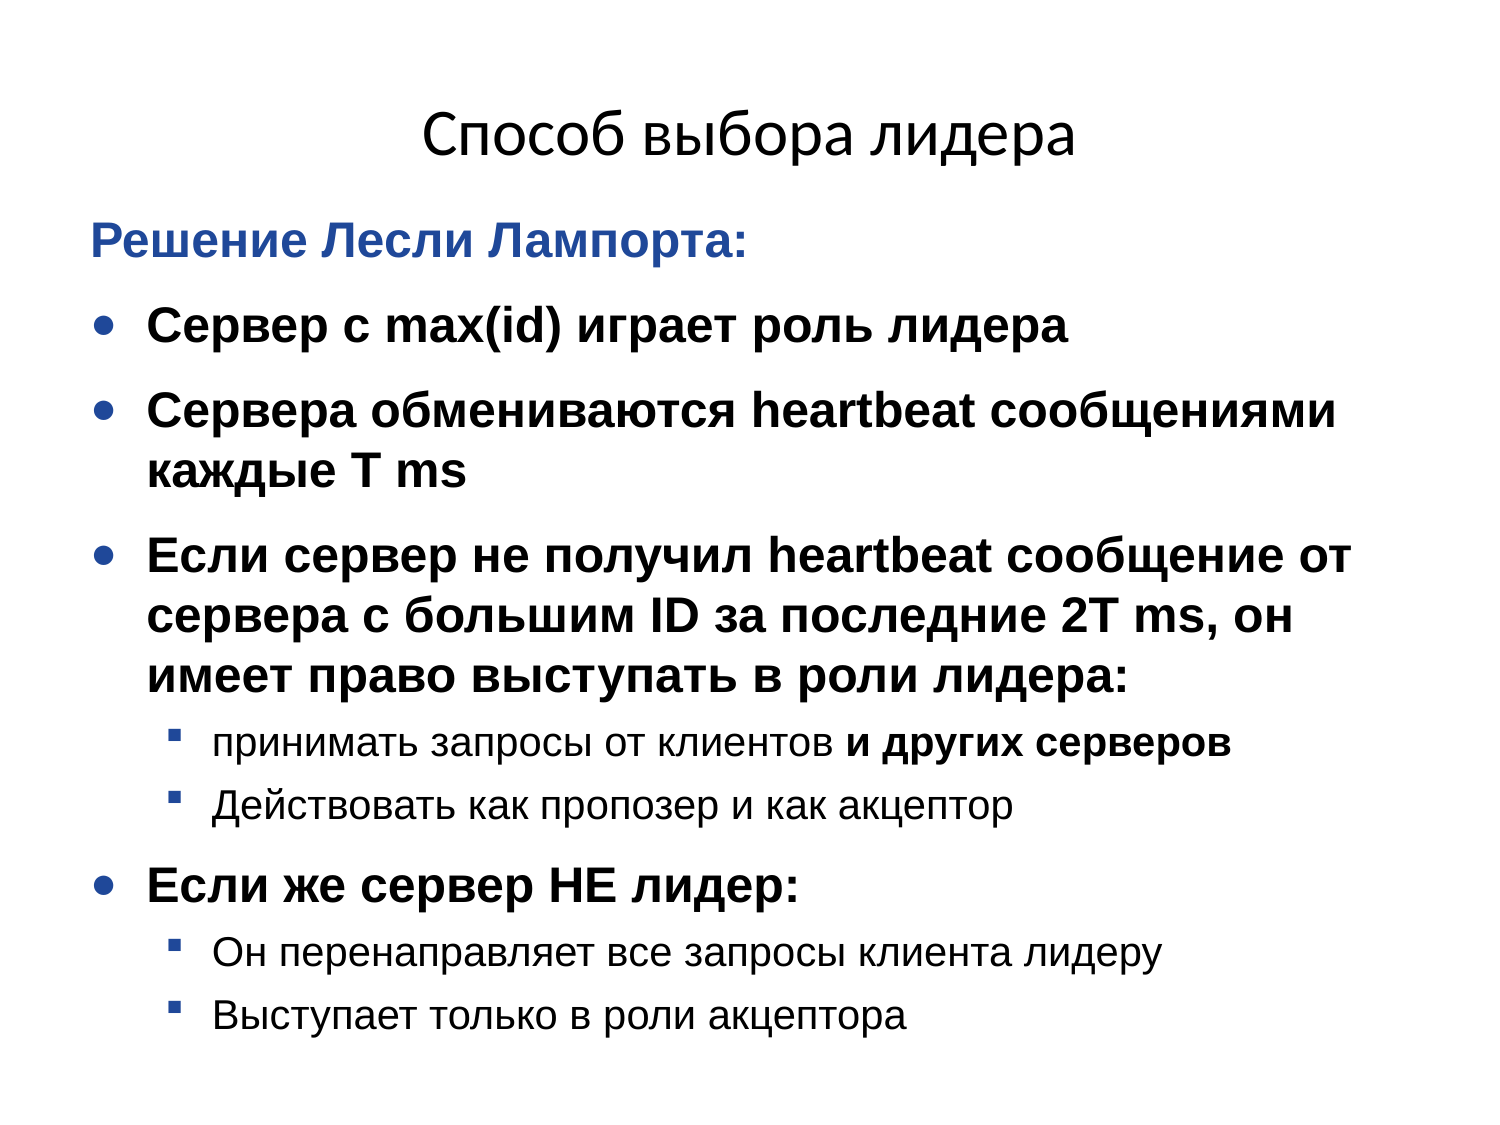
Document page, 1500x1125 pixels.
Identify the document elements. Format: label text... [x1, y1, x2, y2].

list Решение Лесли Лампорта: Сервер с max(id) играет роль лидера Сервера обмениваются heartbeat сообщениями каждые T ms Если сервер не получил heartbeat сообщение от сервера с большим ID за последние 2T ms, он имеет право выступать в роли лидера: принимать запросы от клиентов и других серверов Действовать как пропозер и как акцептор Если же сервер НЕ лидер: Он перенаправляет все запросы клиента лидеру Выступает только в роли акцептора [75, 233, 1425, 1005]
title Способ выбора лидера [75, 45, 1426, 233]
